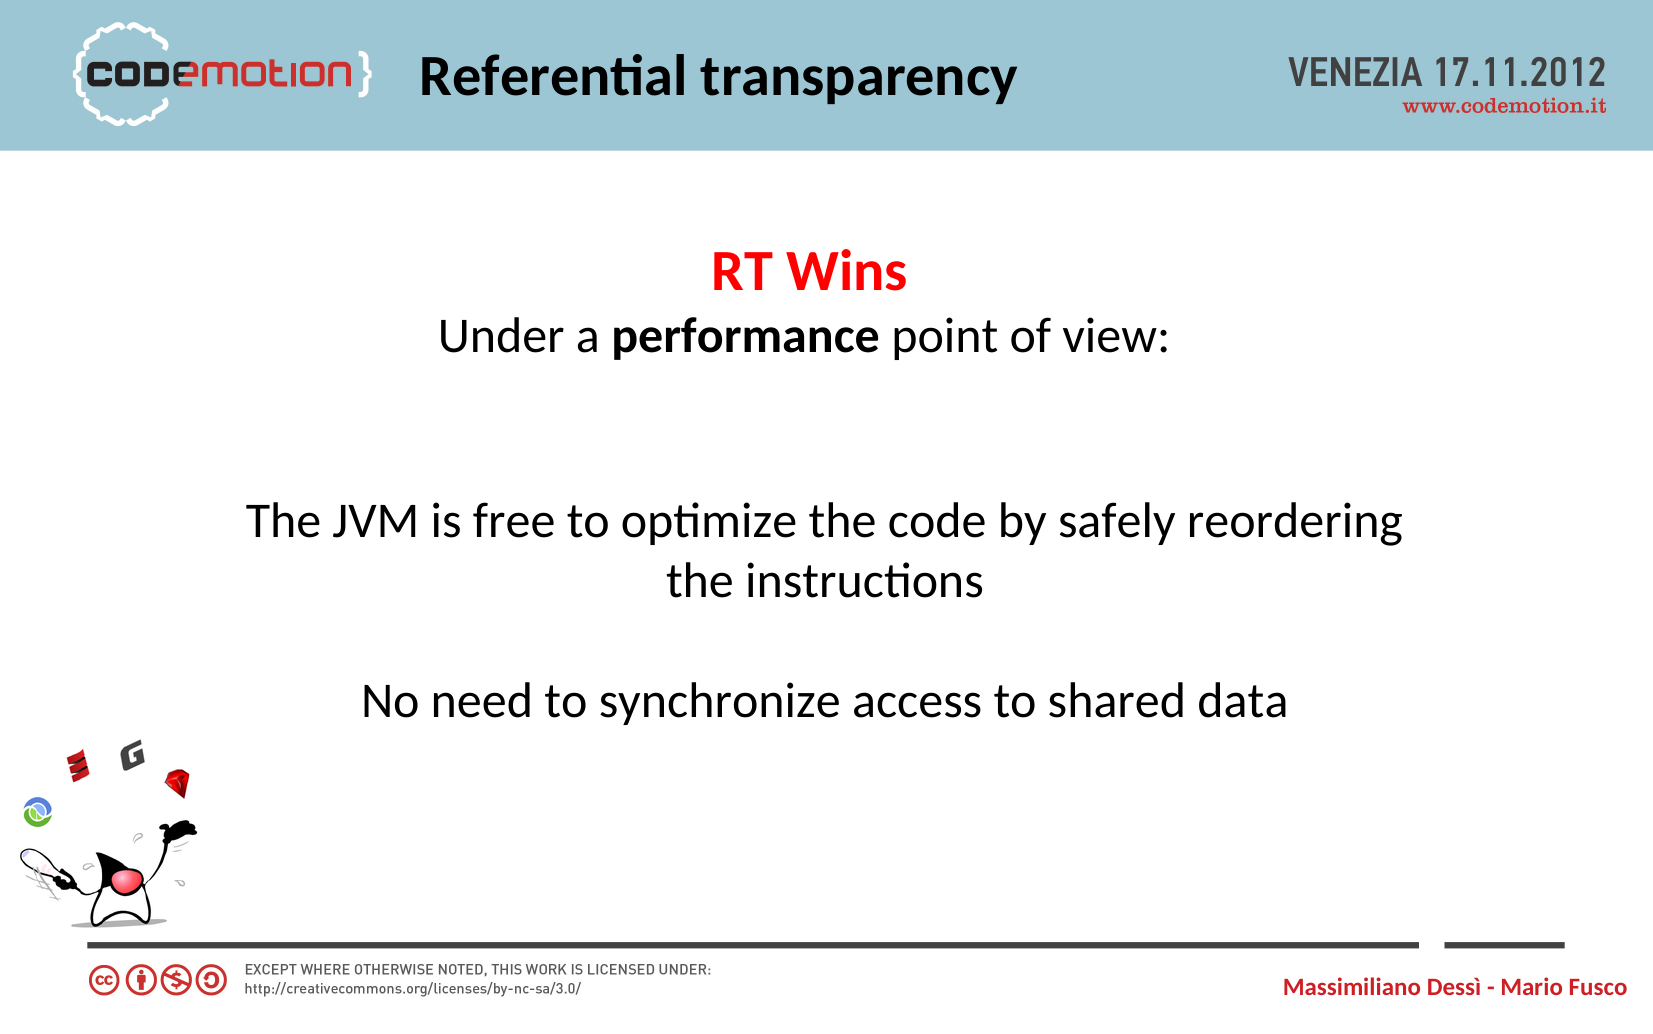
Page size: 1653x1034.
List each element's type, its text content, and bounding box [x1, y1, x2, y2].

picture [0, 0, 1653, 1034]
text_box Referential transparency [405, 30, 1501, 145]
text_box RT Wins Under a performance point of view: [285, 225, 1336, 370]
text_box The JVM is free to optimize the code by safely reordering the instructions No need to synchronize access to shared data [195, 420, 1456, 735]
